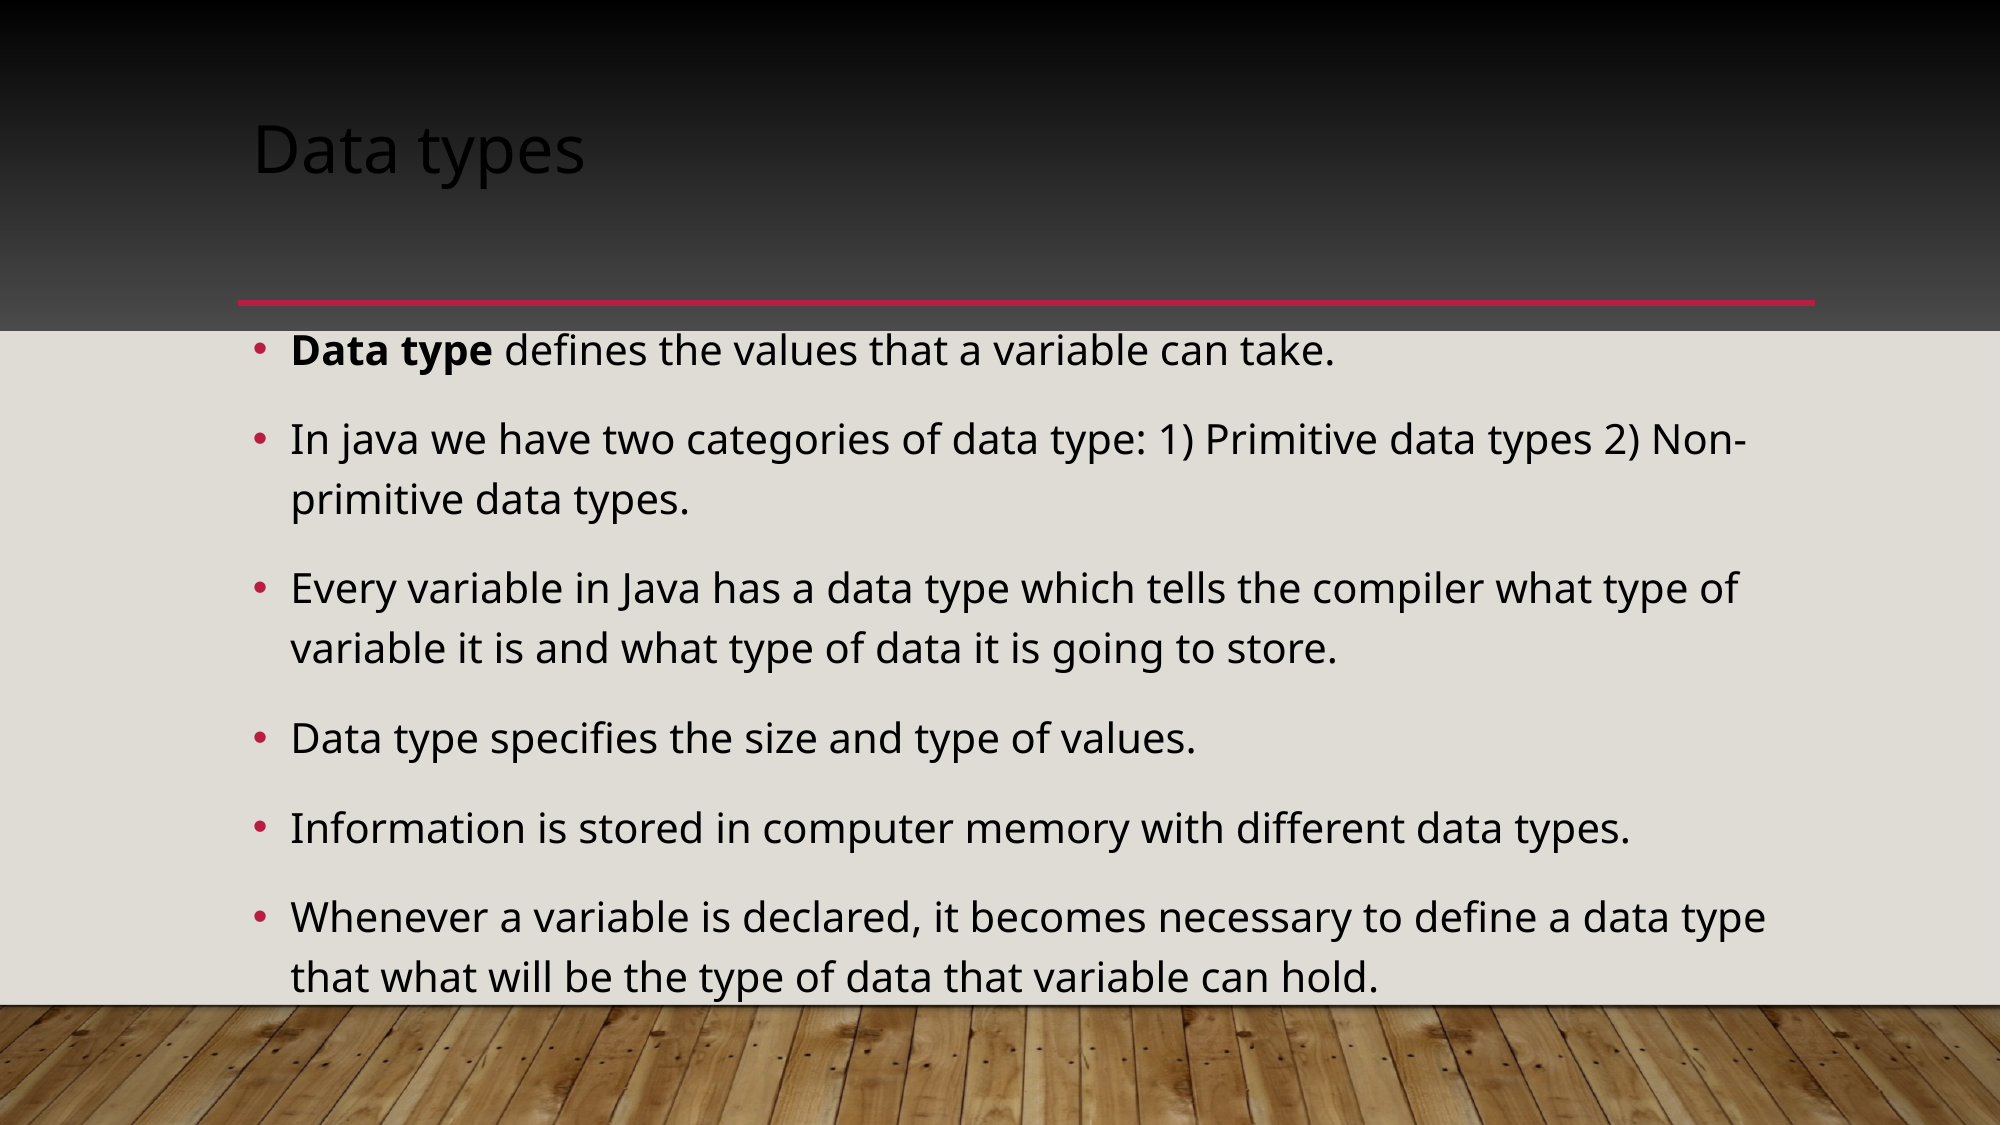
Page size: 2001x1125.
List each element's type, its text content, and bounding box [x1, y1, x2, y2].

list Data type defines the values that a variable can take. In java we have two categories of data type: 1) Primitive data types 2) Non-primitive data types. Every variable in Java has a data type which tells the compiler what type of variable it is and what type of data it is going to store. Data type specifies the size and type of values. Information is stored in computer memory with different data types. Whenever a variable is declared, it becomes necessary to define a data type that what will be the type of data that variable can hold. [238, 305, 1814, 948]
picture [0, 1005, 2000, 1125]
title Data types [238, 108, 1814, 281]
